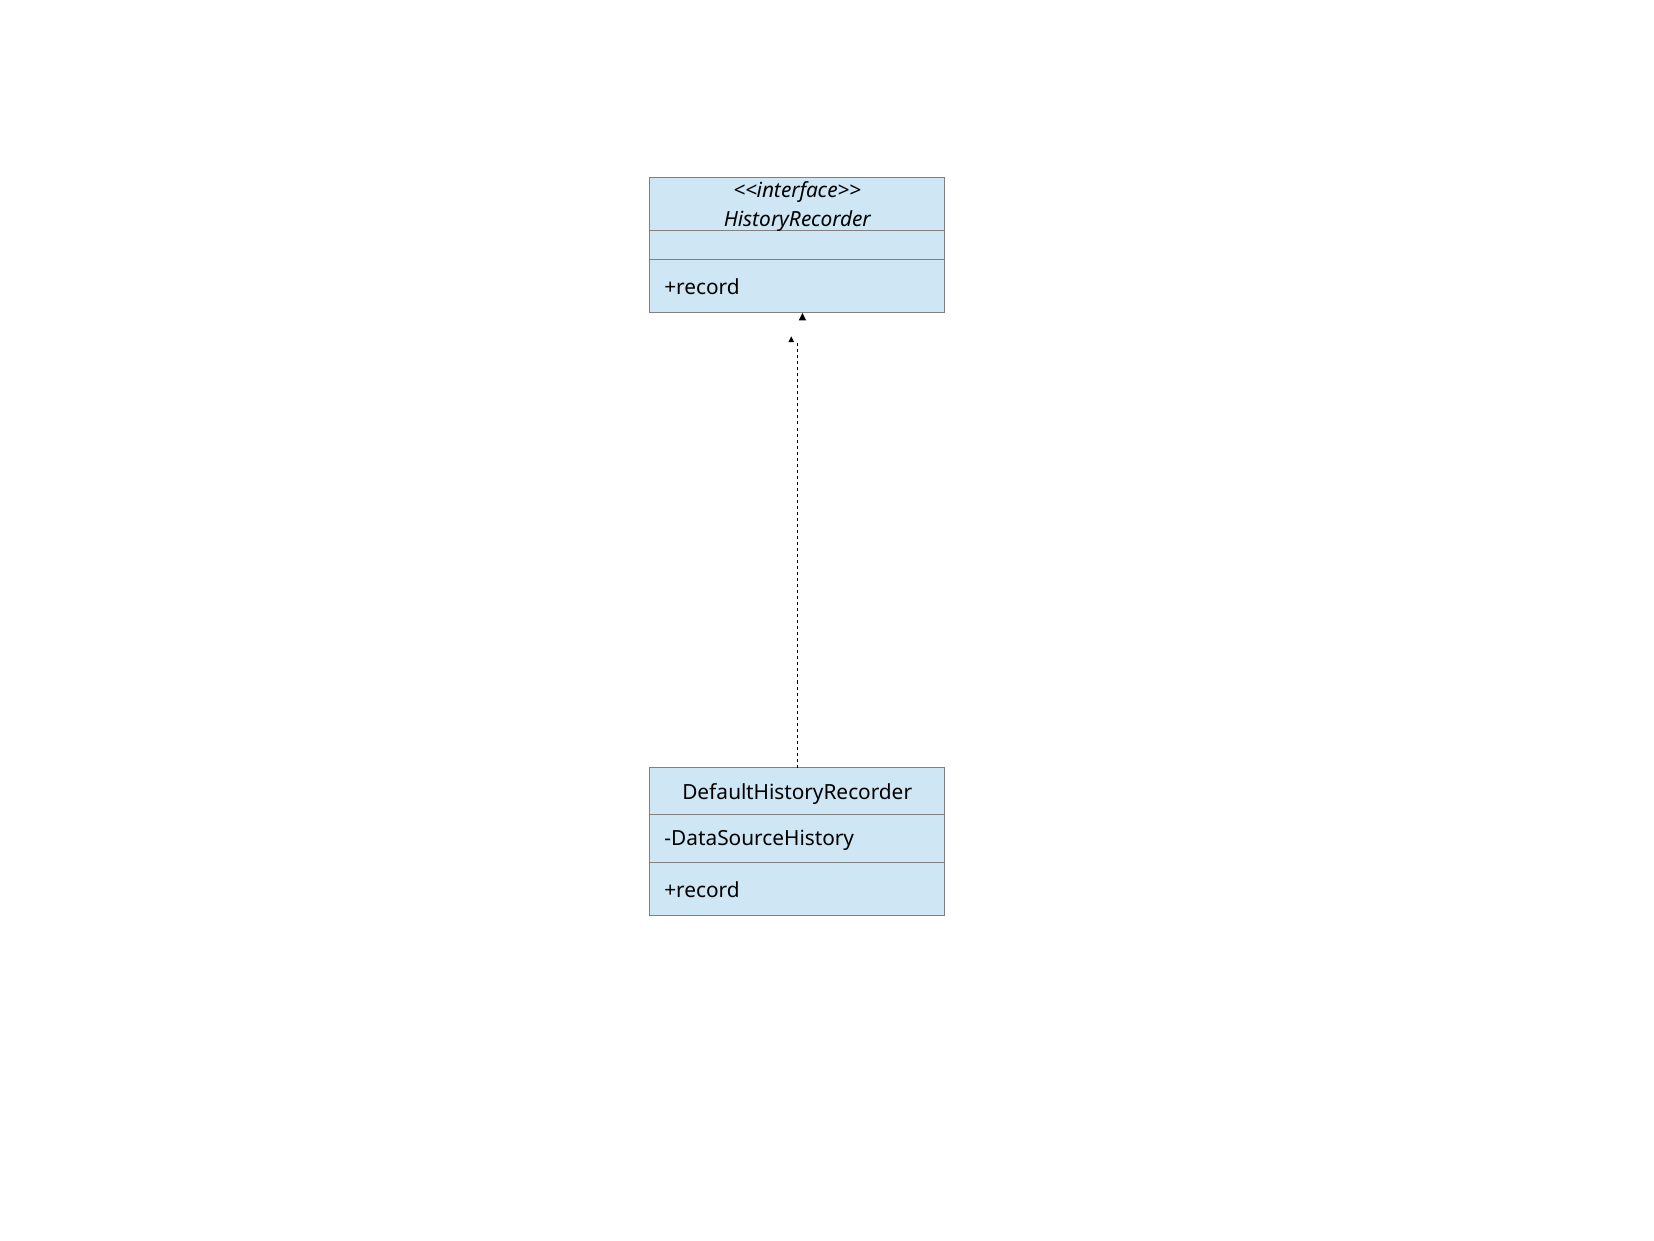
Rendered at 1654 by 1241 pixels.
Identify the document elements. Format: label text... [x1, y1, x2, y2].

text_box [649, 231, 945, 259]
text_box +record [649, 862, 945, 916]
text_box DefaultHistoryRecorder [649, 767, 945, 815]
text_box <<interface>> HistoryRecorder [649, 177, 945, 231]
text_box -DataSourceHistory [649, 815, 945, 862]
text_box +record [649, 259, 945, 313]
